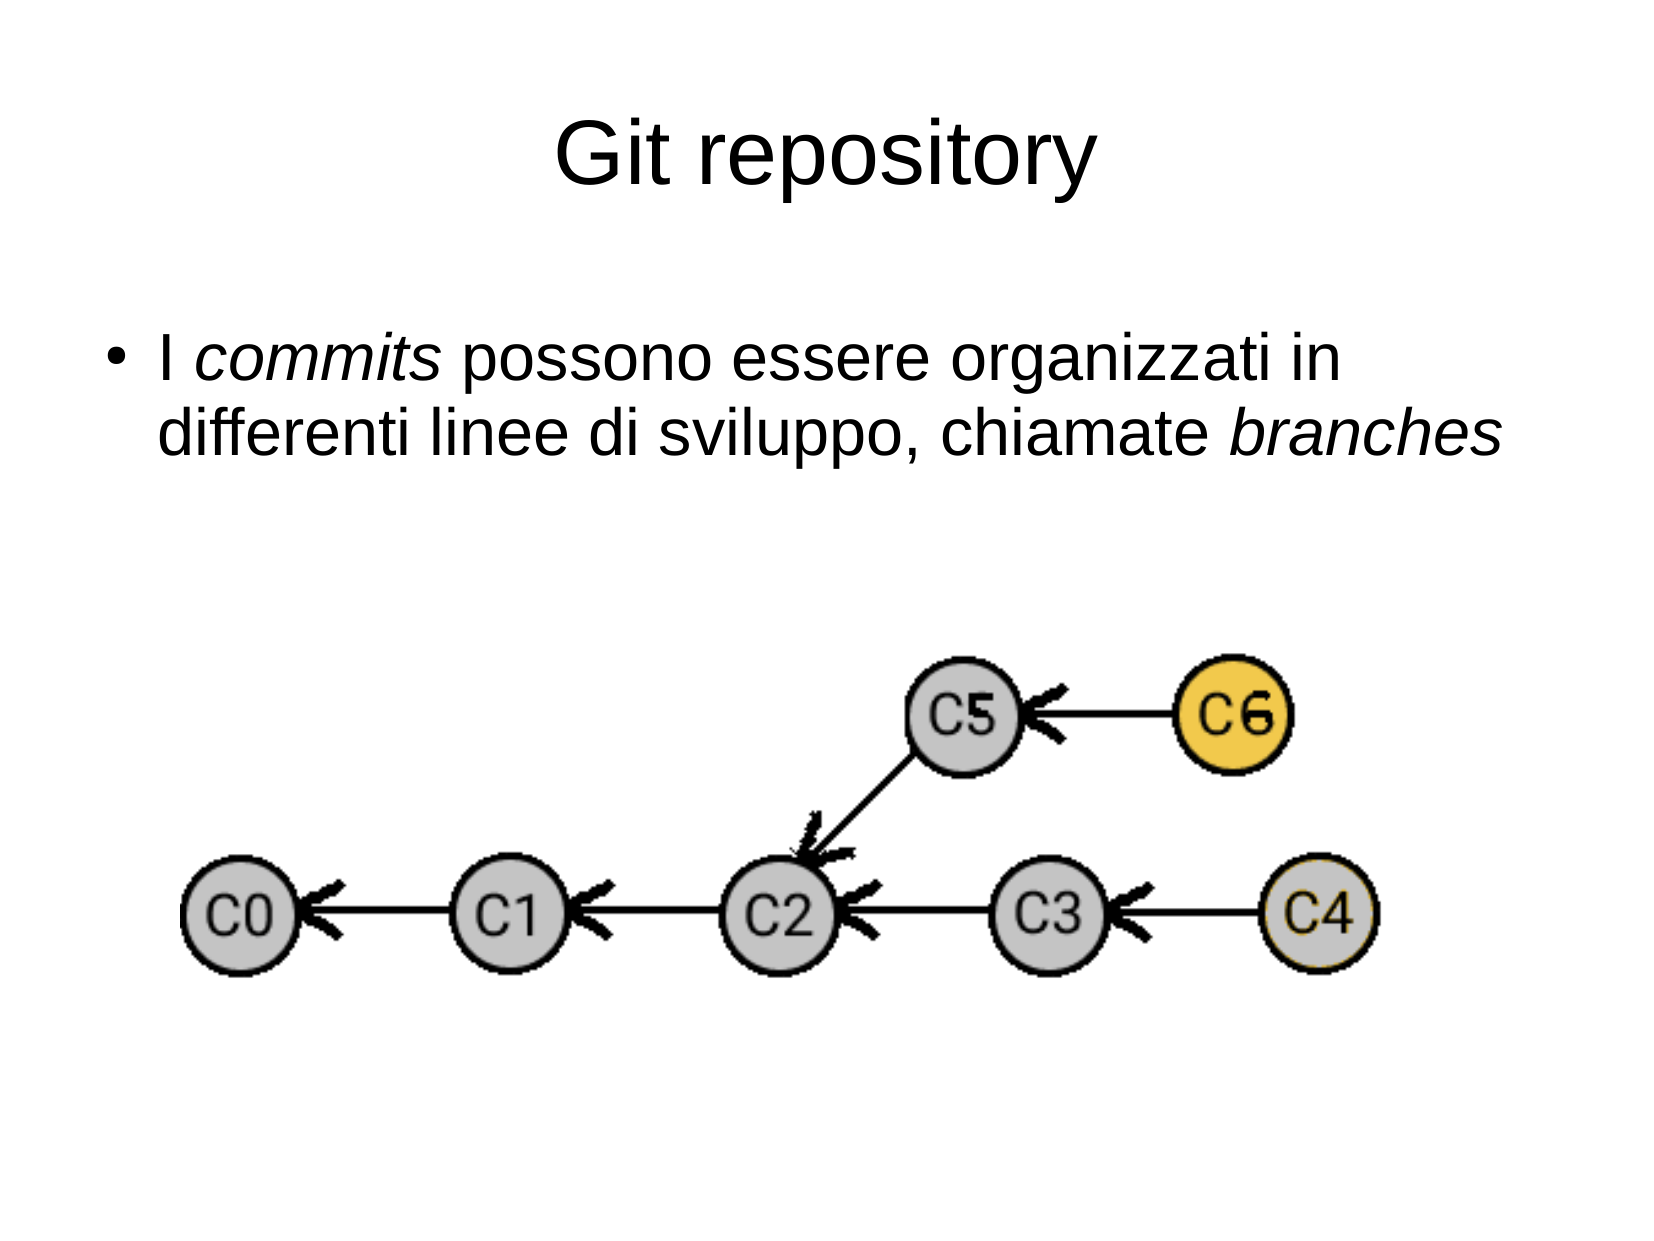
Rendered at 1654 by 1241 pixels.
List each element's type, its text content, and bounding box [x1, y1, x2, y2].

list I commits possono essere organizzati in differenti linee di sviluppo, chiamate branches [86, 320, 1576, 586]
title Git repository [82, 49, 1571, 257]
picture [180, 581, 1489, 1006]
